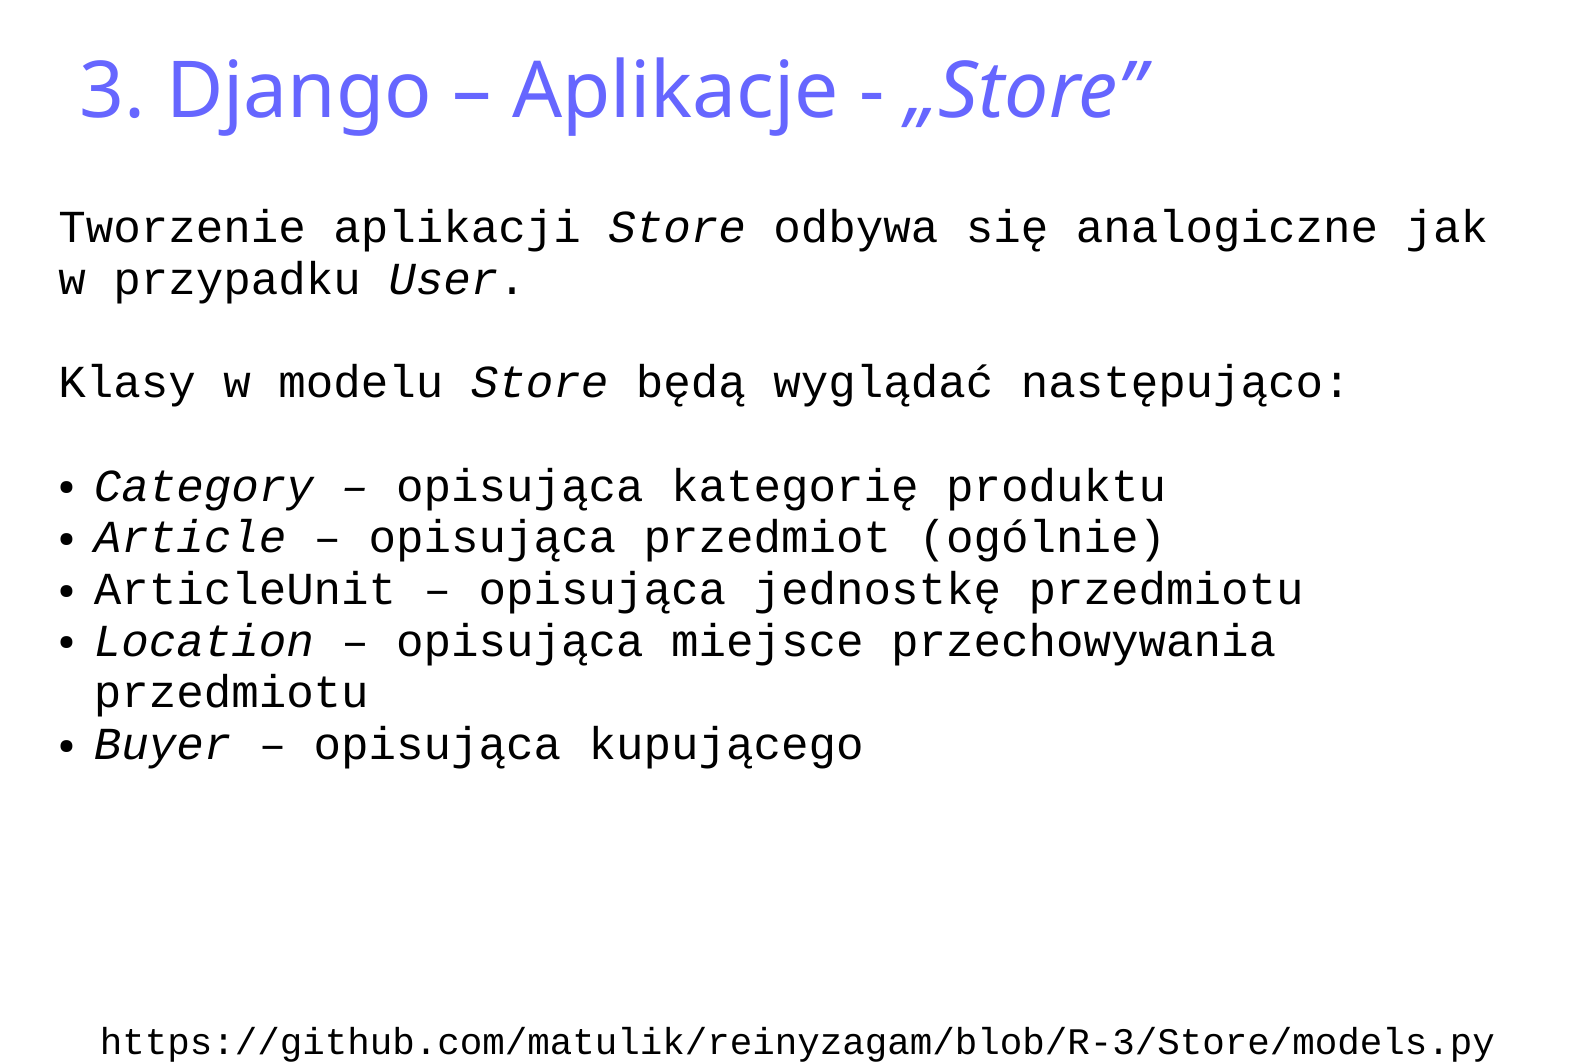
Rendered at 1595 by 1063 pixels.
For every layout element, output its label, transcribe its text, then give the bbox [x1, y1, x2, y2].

text_box Tworzenie aplikacji Store odbywa się analogiczne jak w przypadku User. Klasy w modelu Store będą wyglądać następująco: Category – opisująca kategorię produktu Article – opisująca przedmiot (ogólnie) ArticleUnit – opisująca jednostkę przedmiotu Location – opisująca miejsce przechowywania przedmiotu Buyer – opisująca kupującego [58, 204, 1494, 708]
text_box https://github.com/matulik/reinyzagam/blob/R-3/Store/models.py [0, 1015, 1595, 1063]
title 3. Django – Aplikacje - „Store” [79, 42, 1515, 220]
